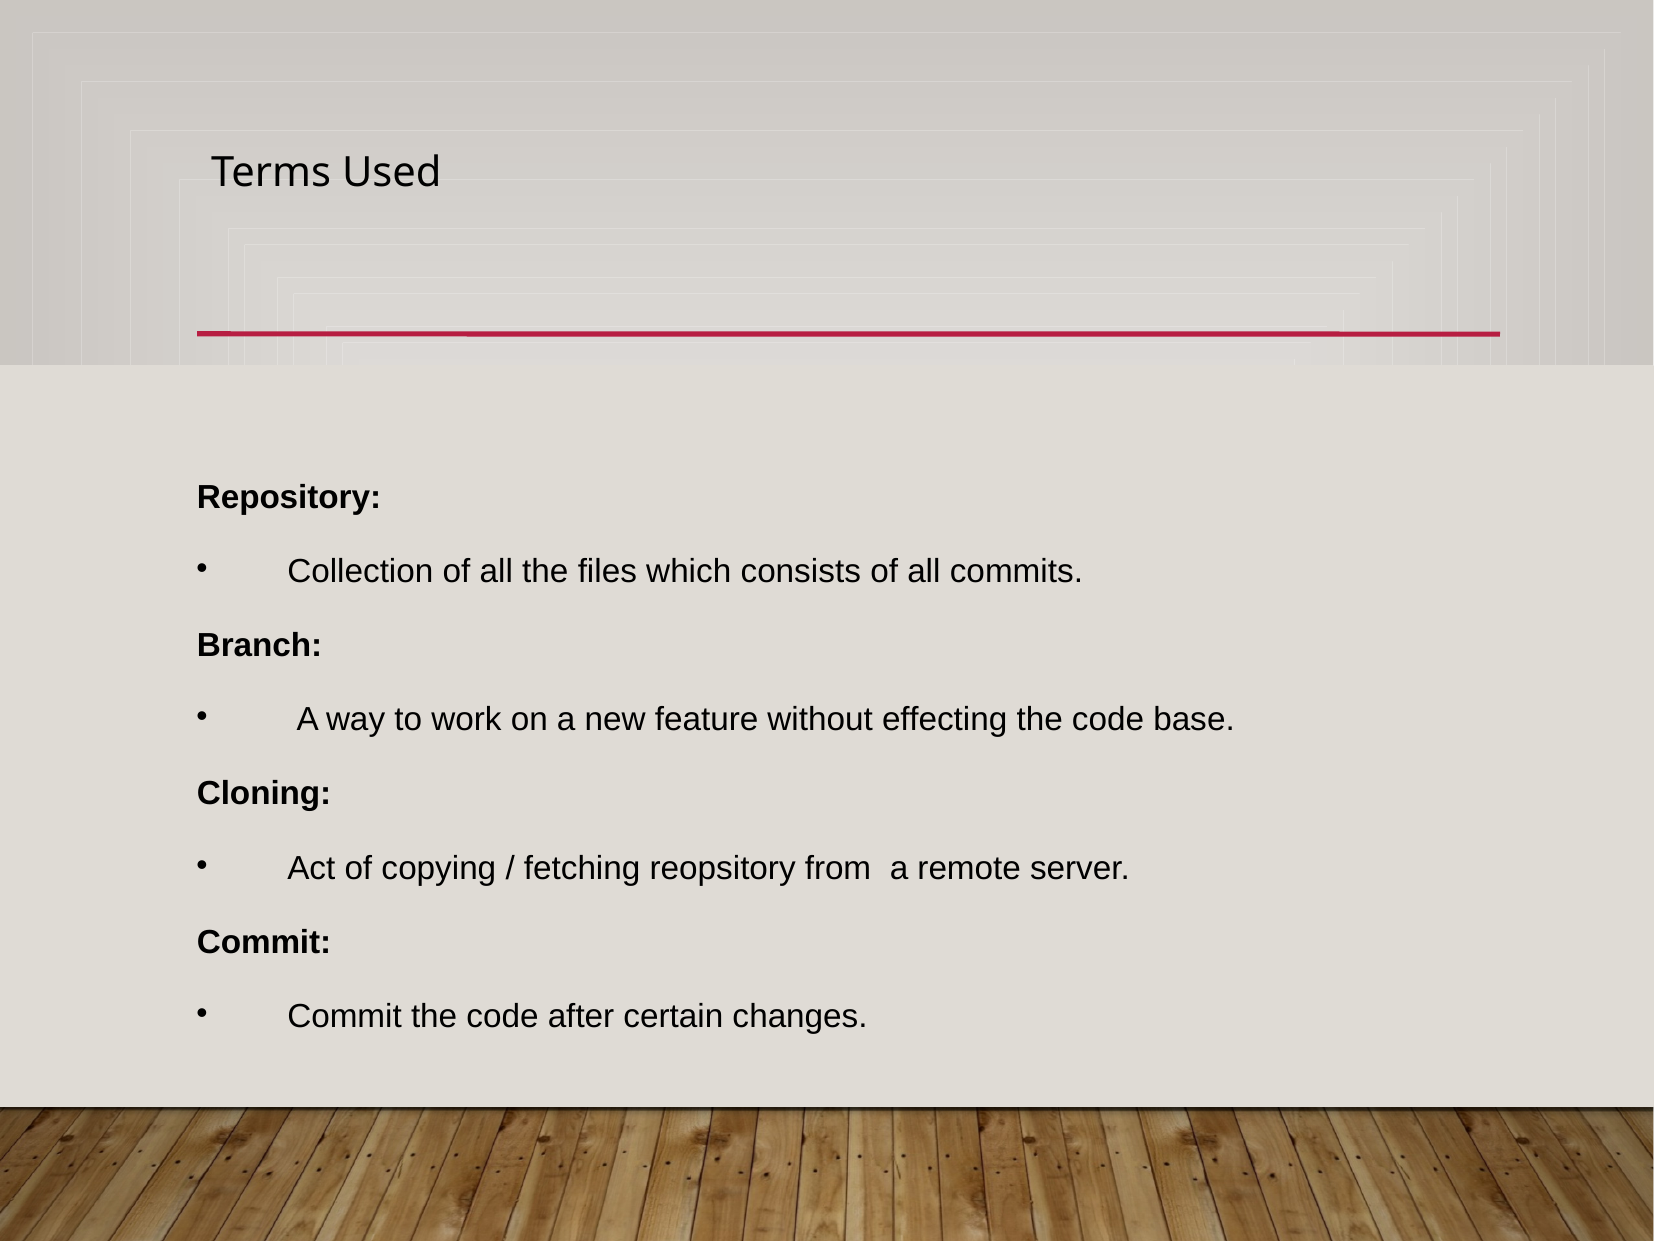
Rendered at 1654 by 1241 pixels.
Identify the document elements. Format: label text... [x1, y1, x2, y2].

picture [0, 1107, 1654, 1241]
title Terms Used [196, 145, 1499, 335]
subtitle Repository: Collection of all the files which consists of all commits. Branch: A way to work on a new feature without effecting the code base. Cloning: Act of copying / fetching reopsitory from a remote server. Commit: Commit the code after certain changes. [196, 364, 1499, 988]
